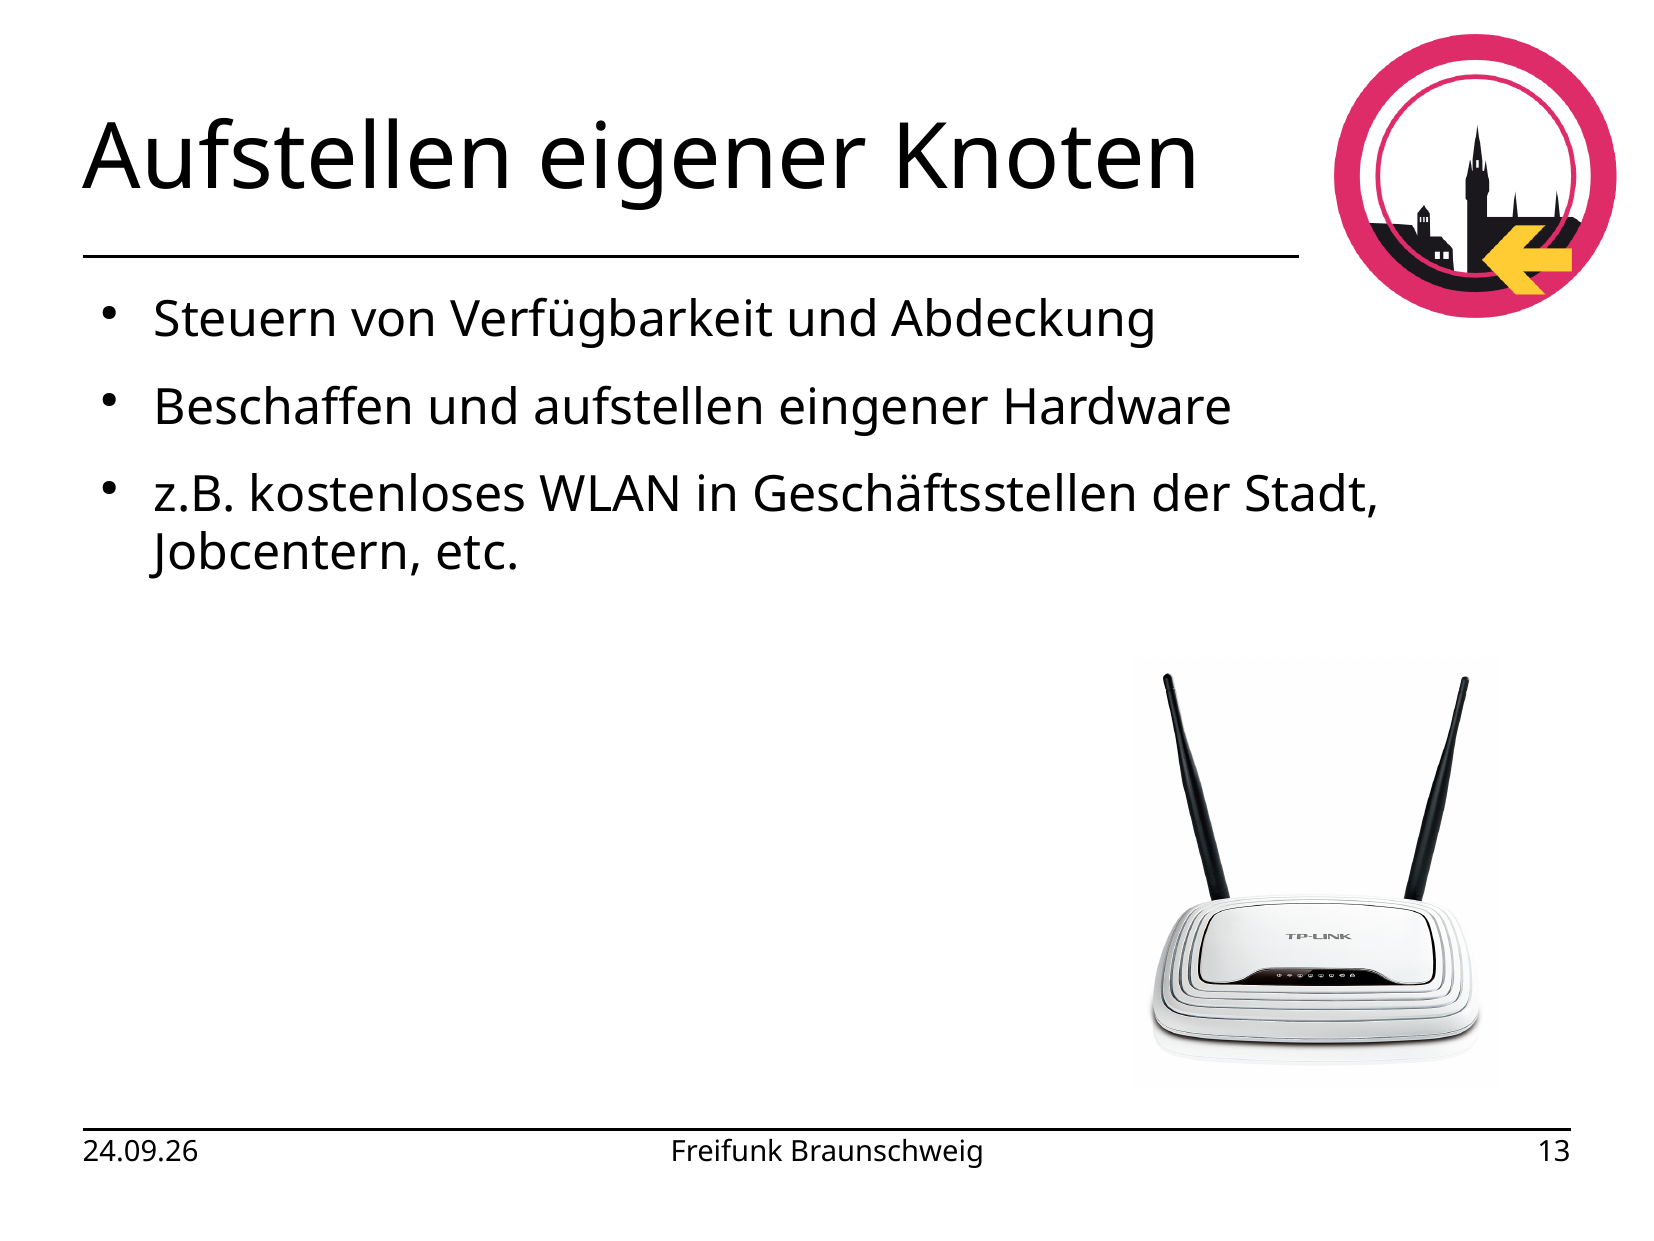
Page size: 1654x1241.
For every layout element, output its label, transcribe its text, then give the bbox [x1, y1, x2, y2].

picture [1133, 658, 1501, 1087]
title Aufstellen eigener Knoten [82, 49, 1300, 257]
picture [1331, 32, 1619, 319]
list Steuern von Verfügbarkeit und Abdeckung Beschaffen und aufstellen eingener Hardware z.B. kostenloses WLAN in Geschäftsstellen der Stadt, Jobcentern, etc. [82, 290, 1538, 1010]
